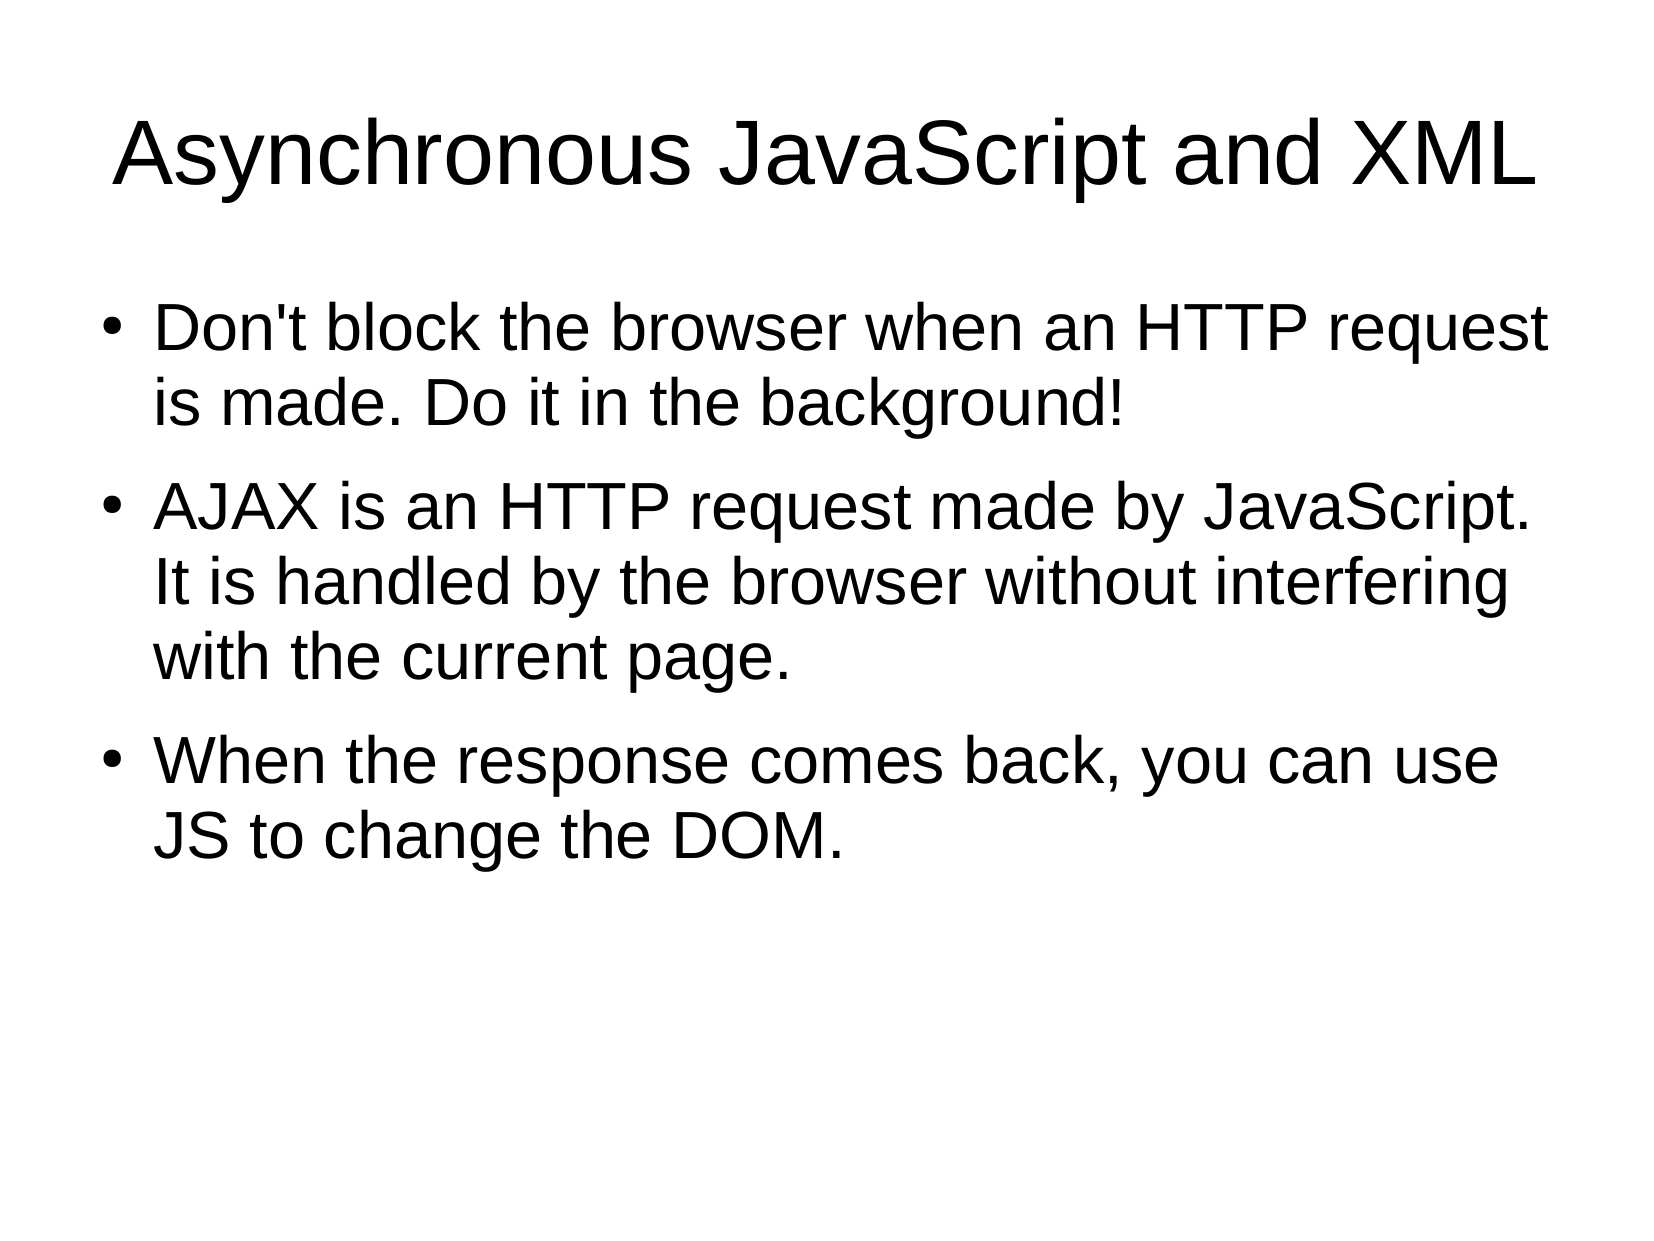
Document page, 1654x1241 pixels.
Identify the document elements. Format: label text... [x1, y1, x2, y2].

title Asynchronous JavaScript and XML [82, 49, 1571, 257]
list Don't block the browser when an HTTP request is made. Do it in the background! AJAX is an HTTP request made by JavaScript. It is handled by the browser without interfering with the current page. When the response comes back, you can use JS to change the DOM. [82, 290, 1571, 1010]
